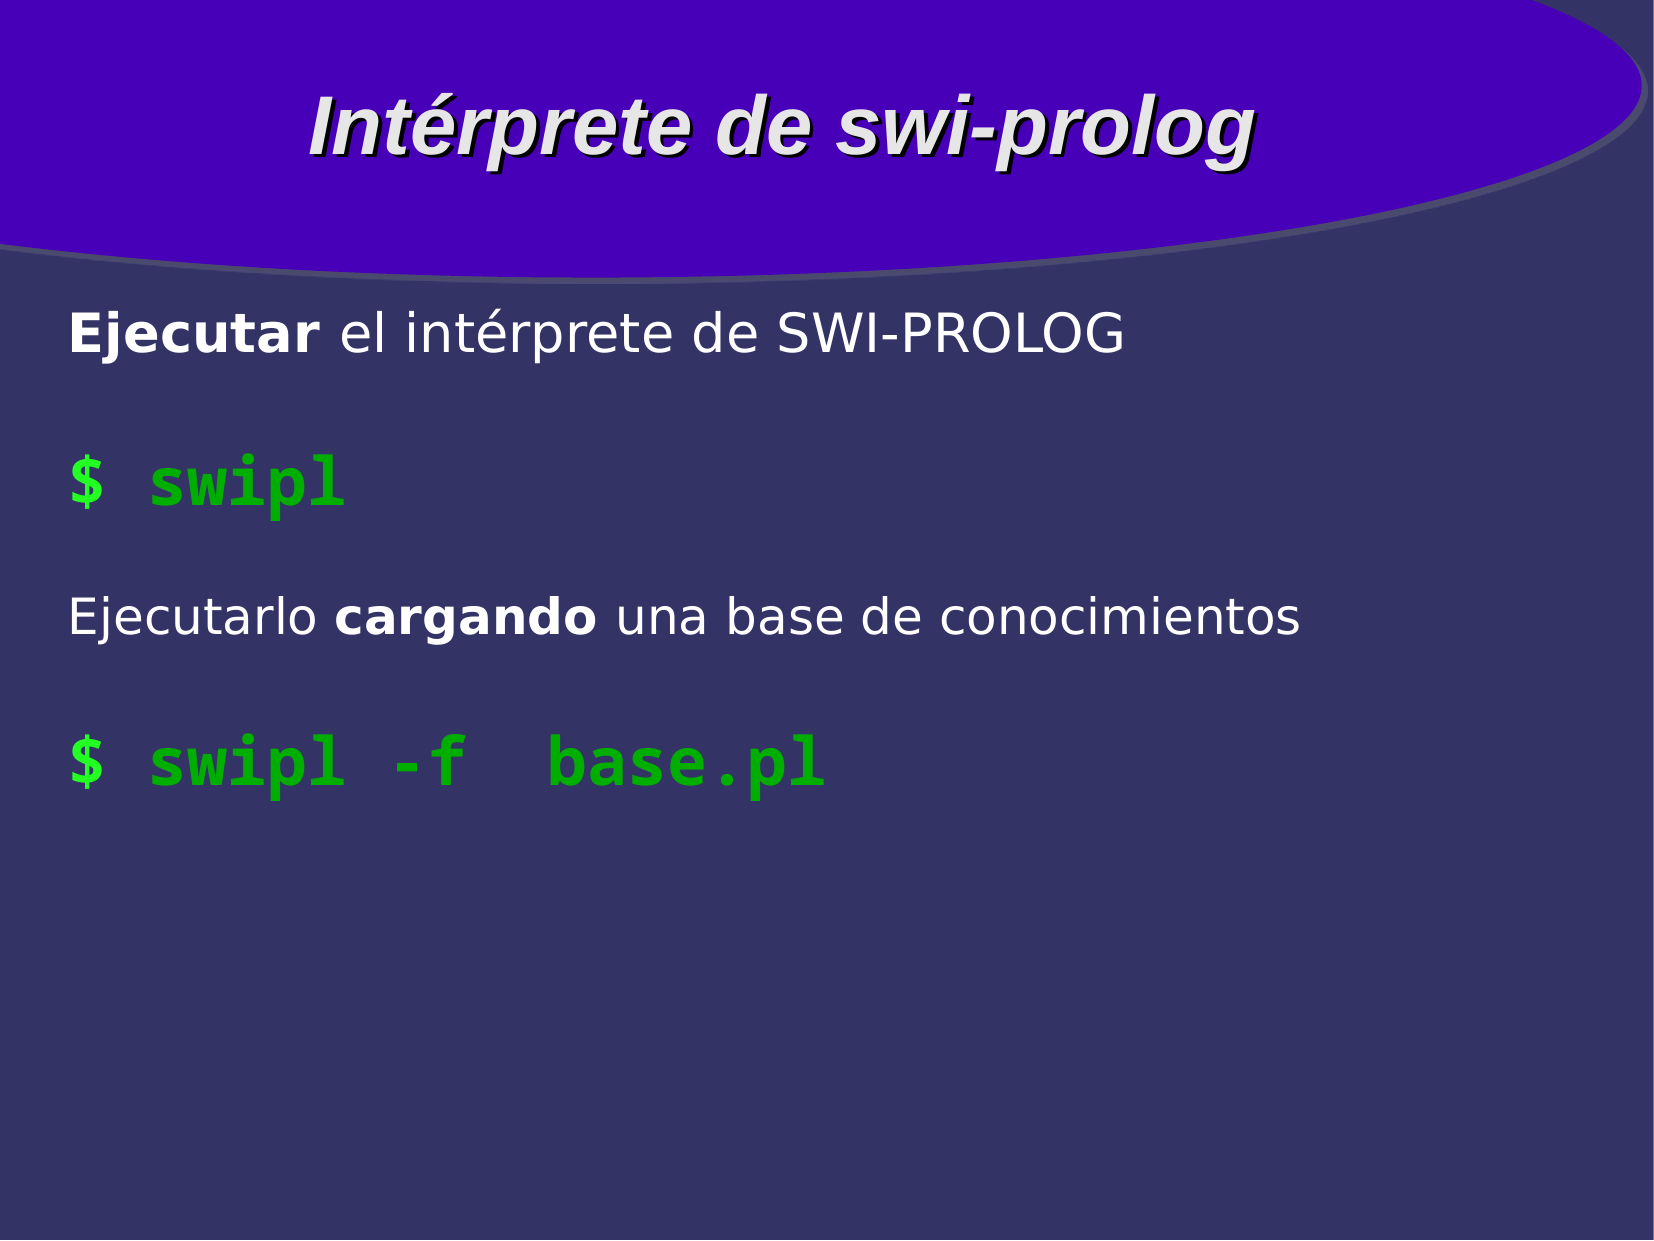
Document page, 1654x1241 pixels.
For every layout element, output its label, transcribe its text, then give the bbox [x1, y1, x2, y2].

text_box Ejecutar el intérprete de SWI-PROLOG $ swipl Ejecutarlo cargando una base de conocimientos $ swipl -f base.pl [53, 295, 1654, 1230]
title Intérprete de swi-prolog [76, 17, 1489, 225]
